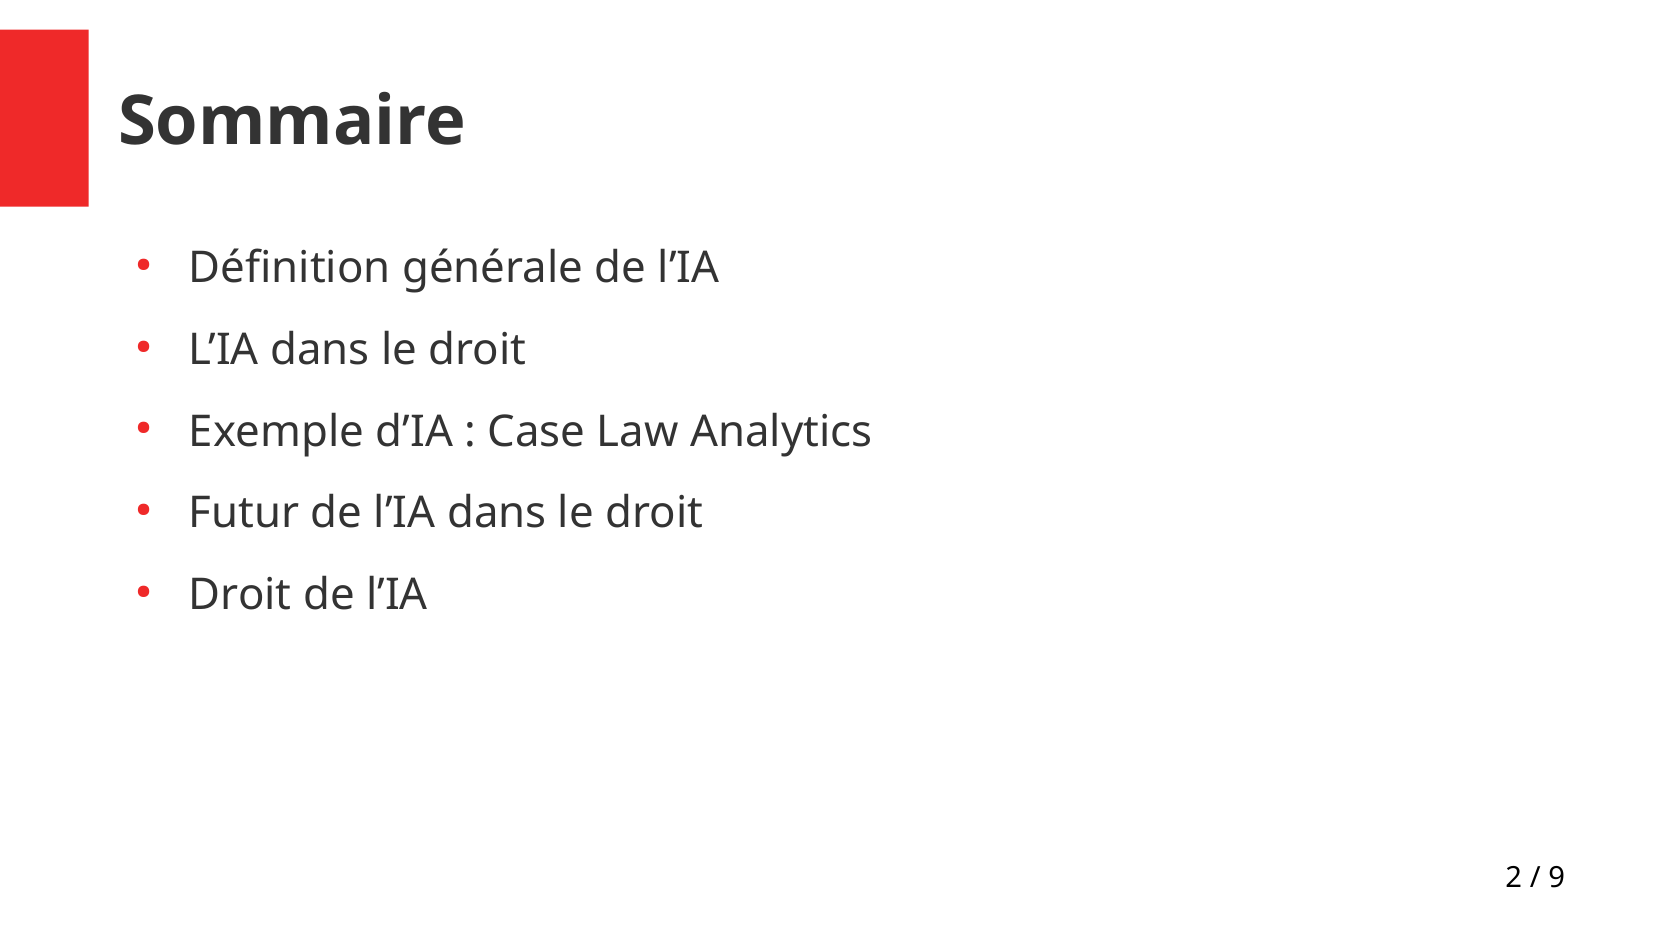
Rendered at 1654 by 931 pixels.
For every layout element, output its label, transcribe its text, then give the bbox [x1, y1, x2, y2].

title Sommaire [118, 29, 1595, 207]
list Définition générale de l’IA L’IA dans le droit Exemple d’IA : Case Law Analytics Futur de l’IA dans le droit Droit de l’IA [118, 236, 1595, 798]
